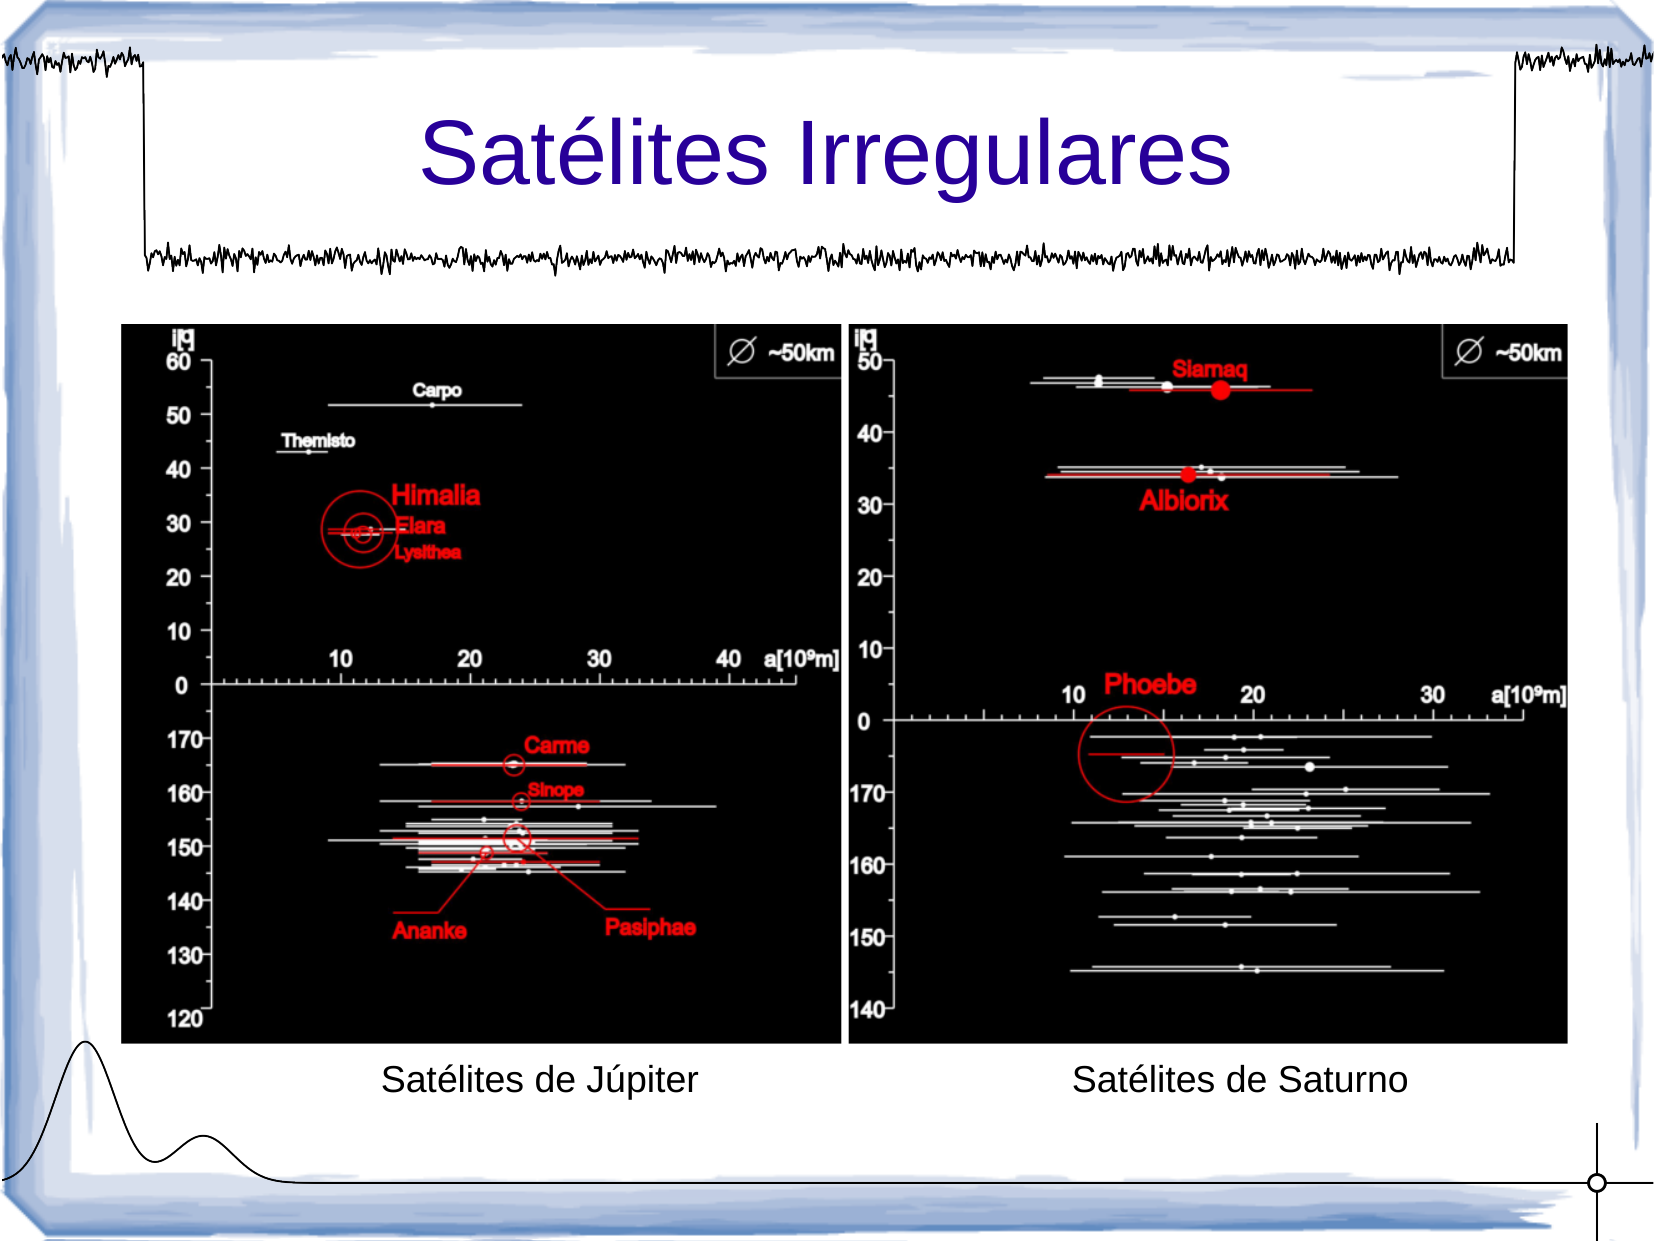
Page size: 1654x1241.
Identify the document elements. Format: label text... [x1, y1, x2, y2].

text_box Satélites de Saturno [1057, 1051, 1424, 1108]
text_box Satélites de Júpiter [366, 1051, 715, 1108]
picture [0, 0, 1654, 1241]
